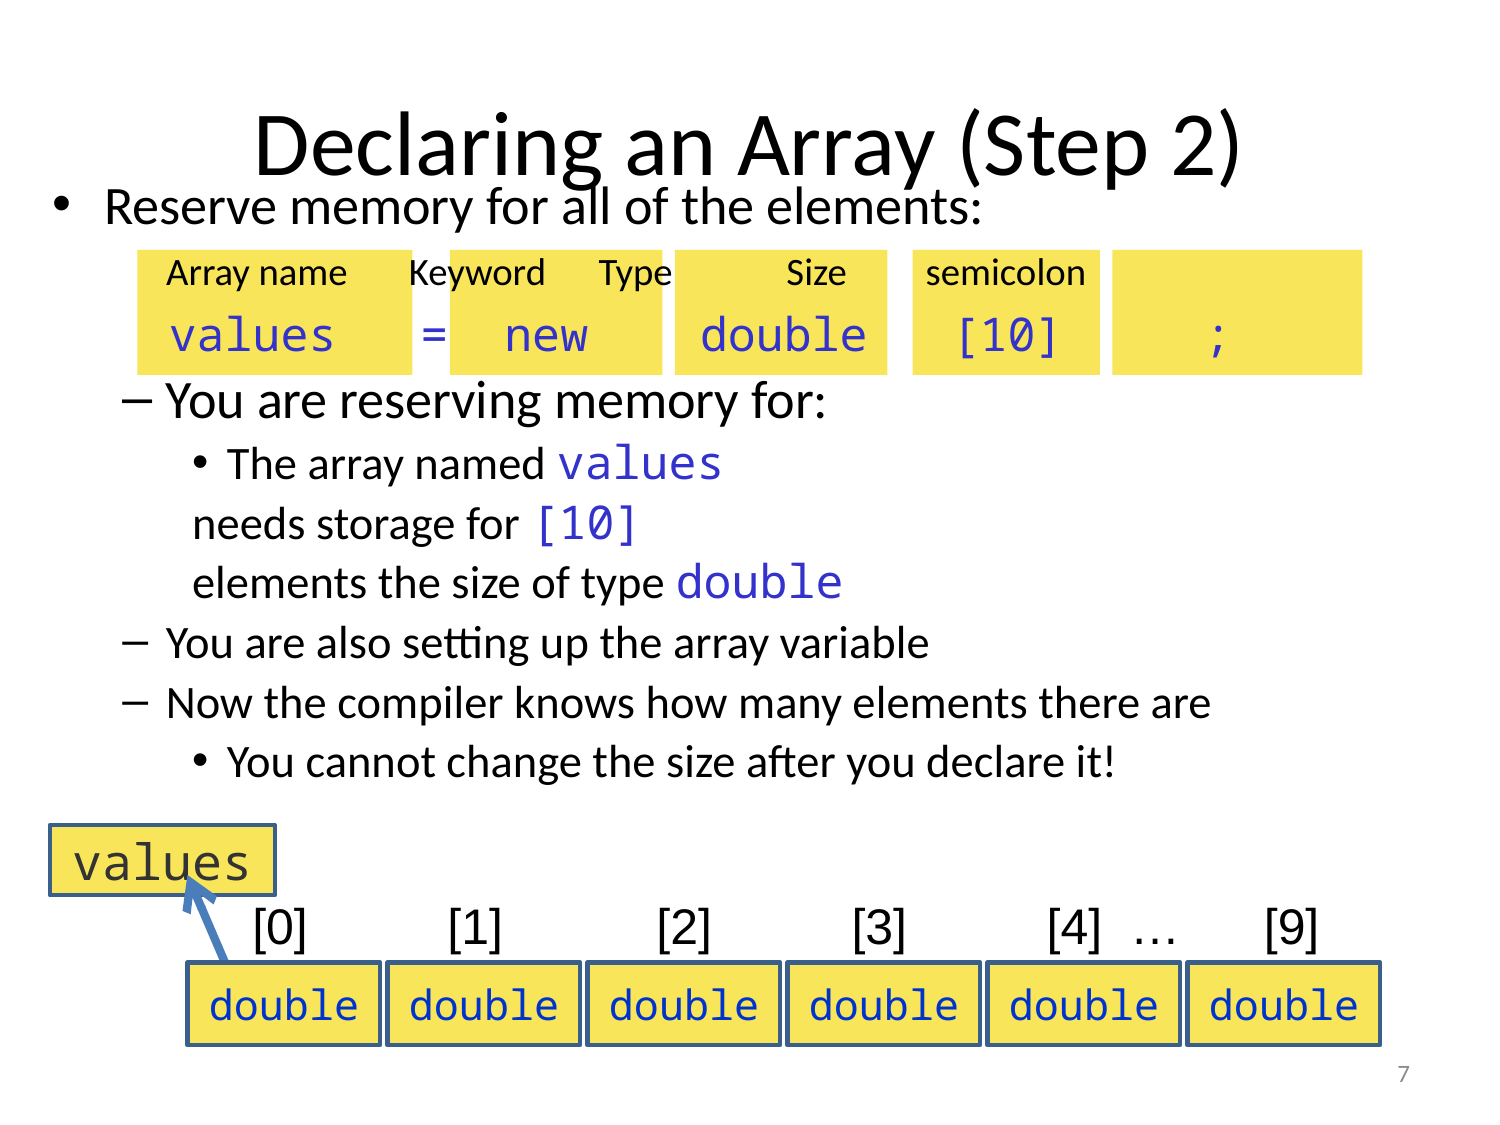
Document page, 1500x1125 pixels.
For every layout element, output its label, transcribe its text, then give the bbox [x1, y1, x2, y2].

text_box double [387, 962, 581, 1046]
text_box double [587, 962, 781, 1046]
list Reserve memory for all of the elements: Array name Keyword Type Size semicolon values = new double [10] ; You are reserving memory for: The array named values needs storage for [10] elements the size of type double You are also setting up the array variable Now the compiler knows how many elements there are You cannot change the size after you declare it! [37, 162, 1425, 800]
text_box double [787, 962, 981, 1046]
text_box [0] [1] [2] [3] [4] … [9] [237, 887, 1425, 963]
text_box double [1187, 962, 1381, 1042]
title Declaring an Array (Step 2) [75, 45, 1425, 162]
text_box double [187, 962, 381, 1046]
text_box double [987, 962, 1181, 1046]
text_box values [49, 825, 275, 896]
slide_number <number> [1074, 1042, 1425, 1103]
